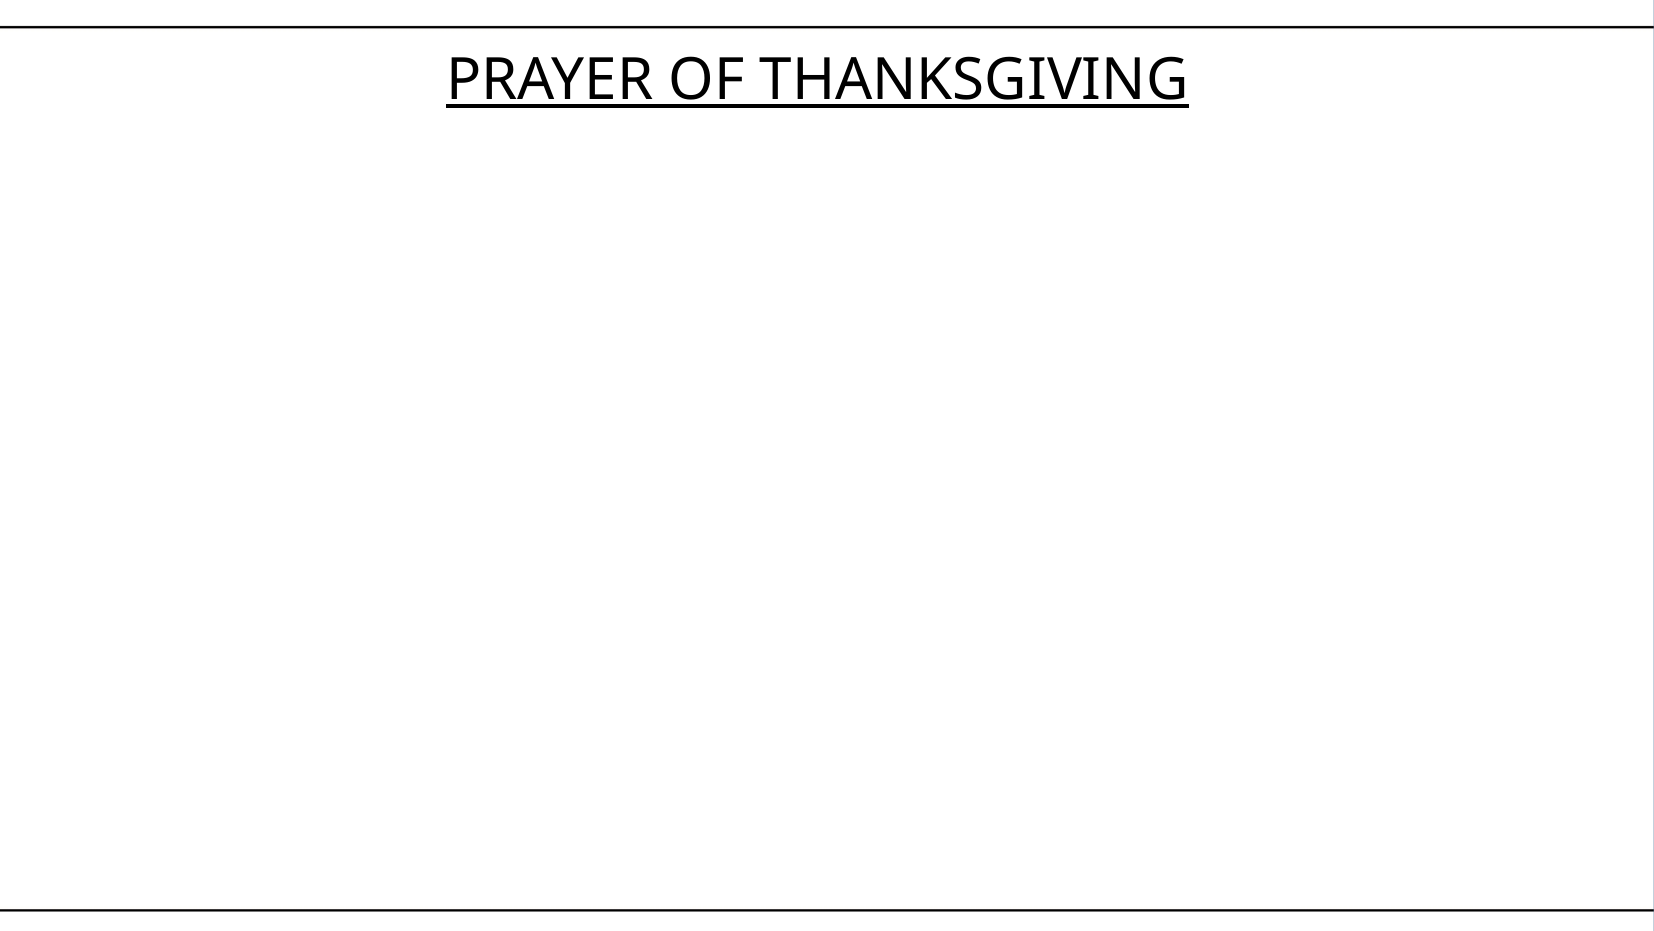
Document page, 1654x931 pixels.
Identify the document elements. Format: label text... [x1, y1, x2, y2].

text_box PRAYER OF THANKSGIVING [105, 30, 1531, 123]
picture [0, 0, 1654, 931]
